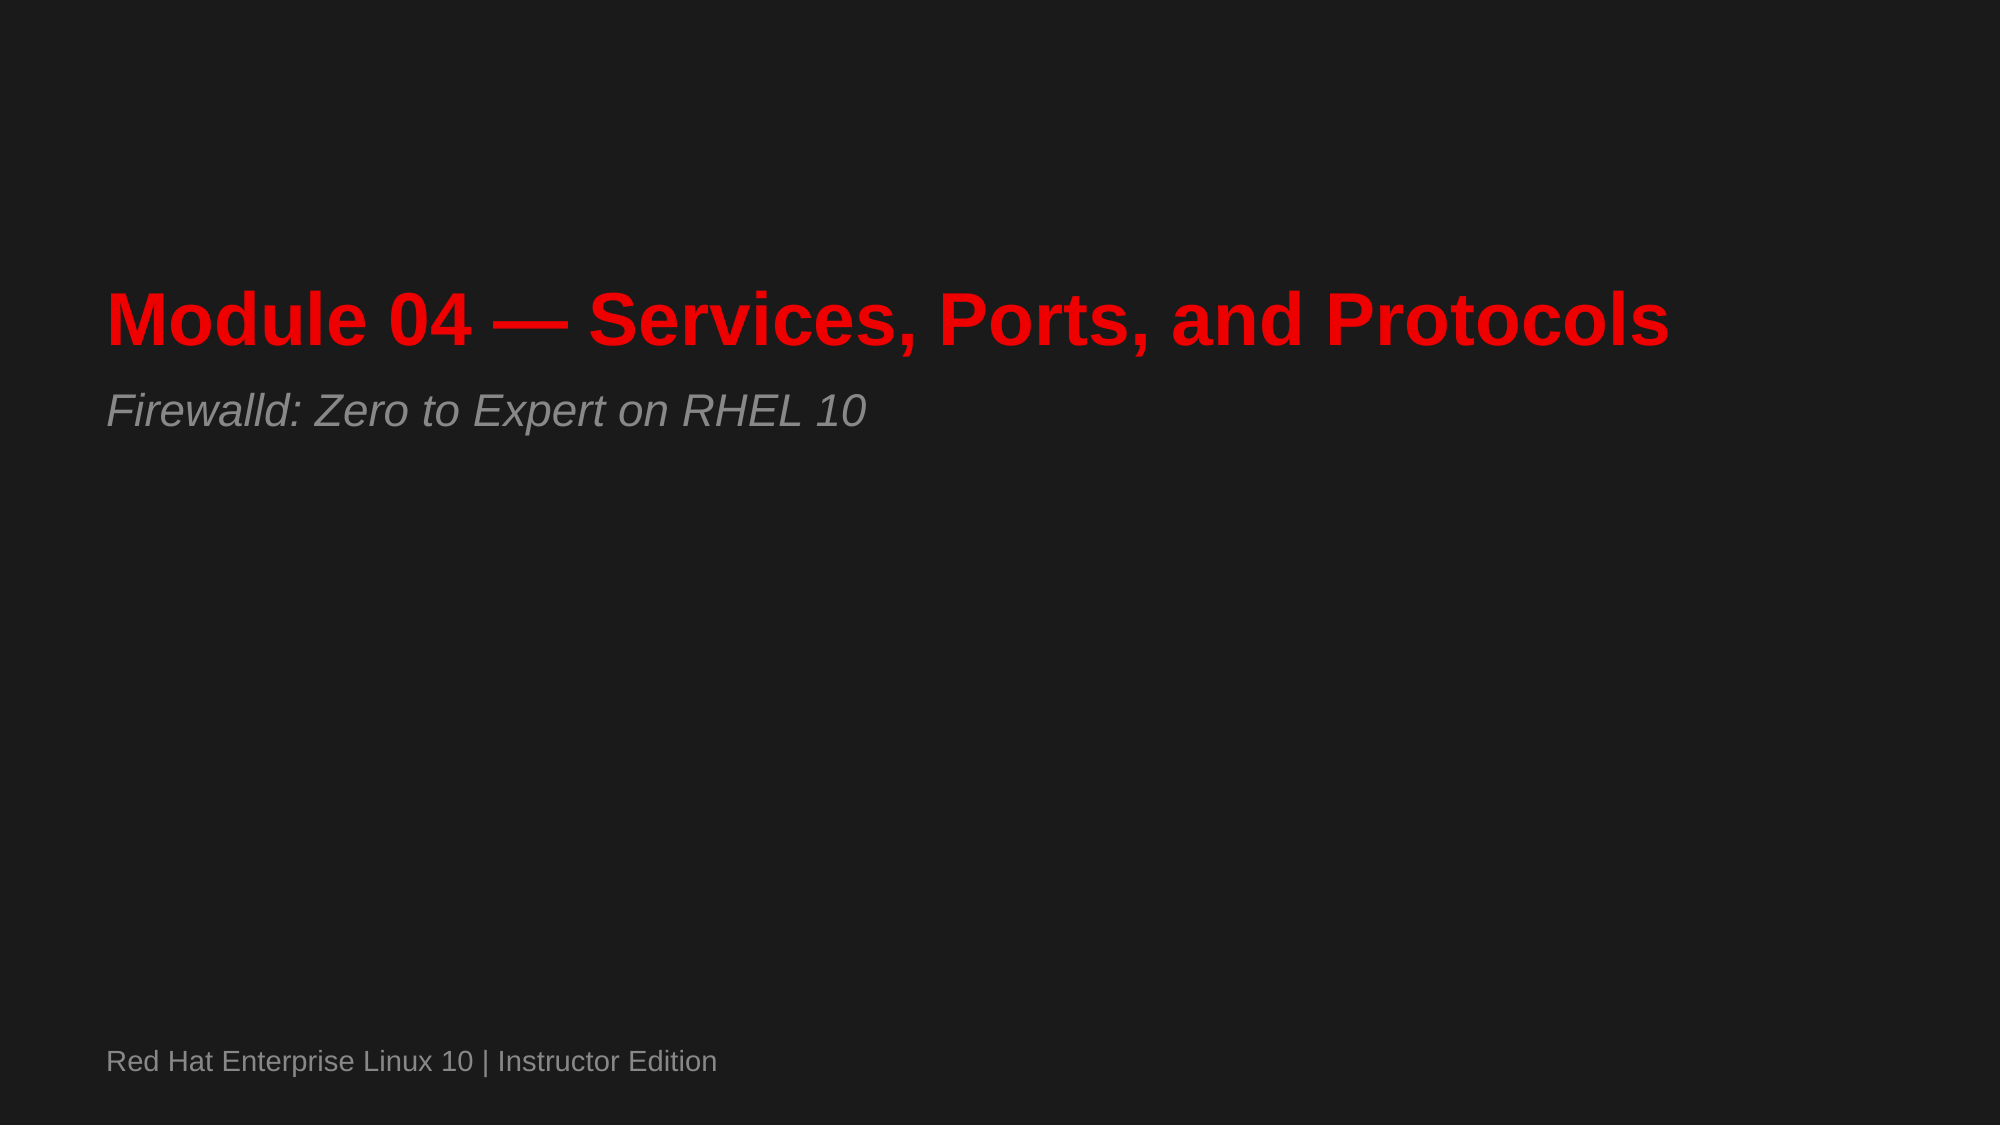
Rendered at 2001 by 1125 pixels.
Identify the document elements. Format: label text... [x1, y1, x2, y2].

text_box Module 04 — Services, Ports, and Protocols Firewalld: Zero to Expert on RHEL 10 [88, 265, 1912, 562]
text_box Red Hat Enterprise Linux 10 | Instructor Edition [88, 1033, 1912, 1093]
